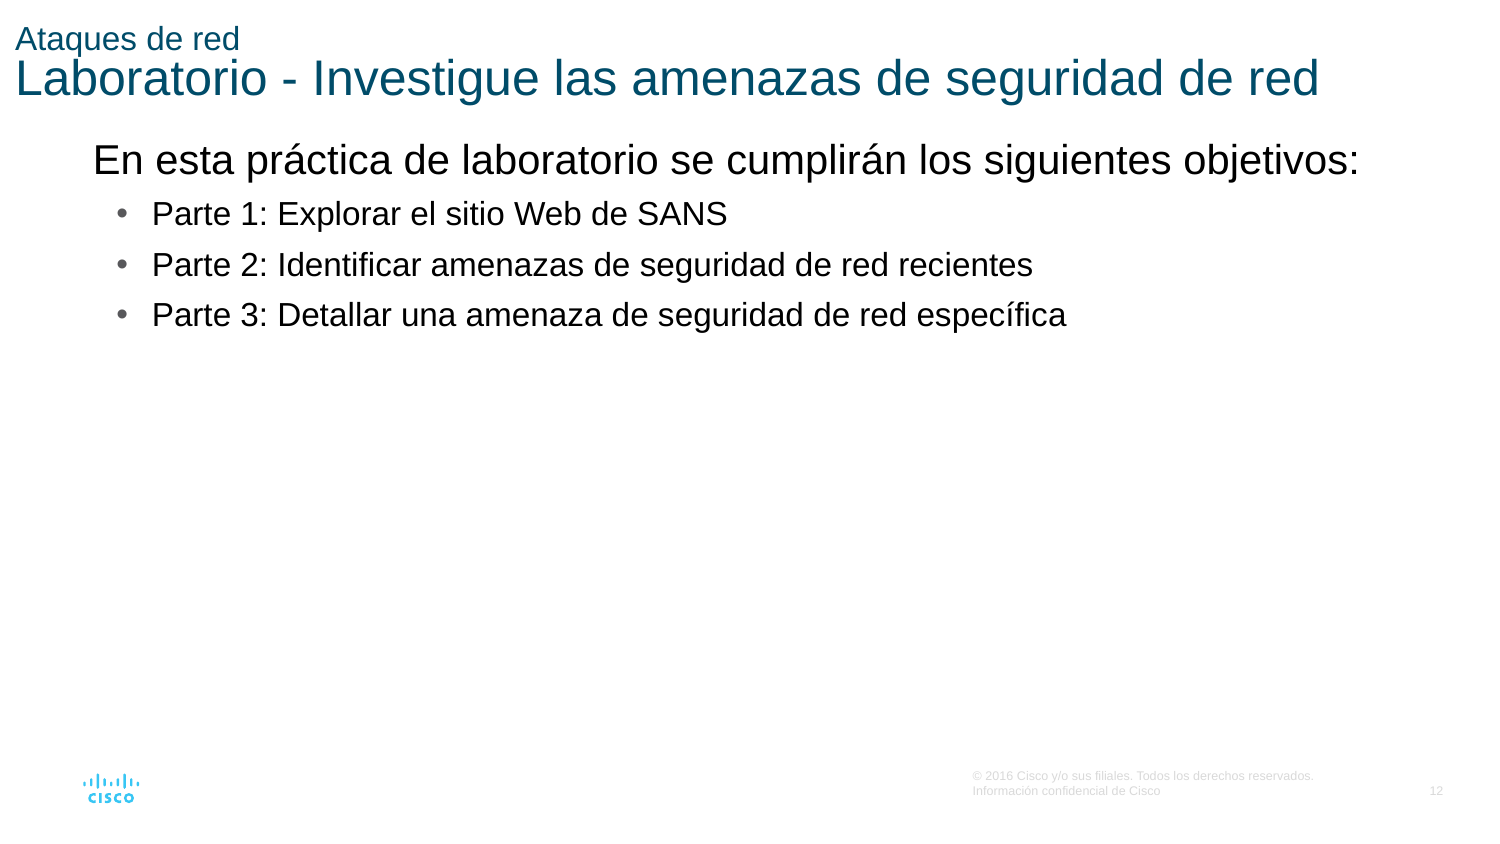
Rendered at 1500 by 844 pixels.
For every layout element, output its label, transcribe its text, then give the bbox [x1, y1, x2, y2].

list En esta práctica de laboratorio se cumplirán los siguientes objetivos: Parte 1: Explorar el sitio Web de SANS Parte 2: Identificar amenazas de seguridad de red recientes Parte 3: Detallar una amenaza de seguridad de red específica [77, 125, 1437, 726]
title Ataques de red Laboratorio - Investigue las amenazas de seguridad de red [0, 5, 1369, 126]
